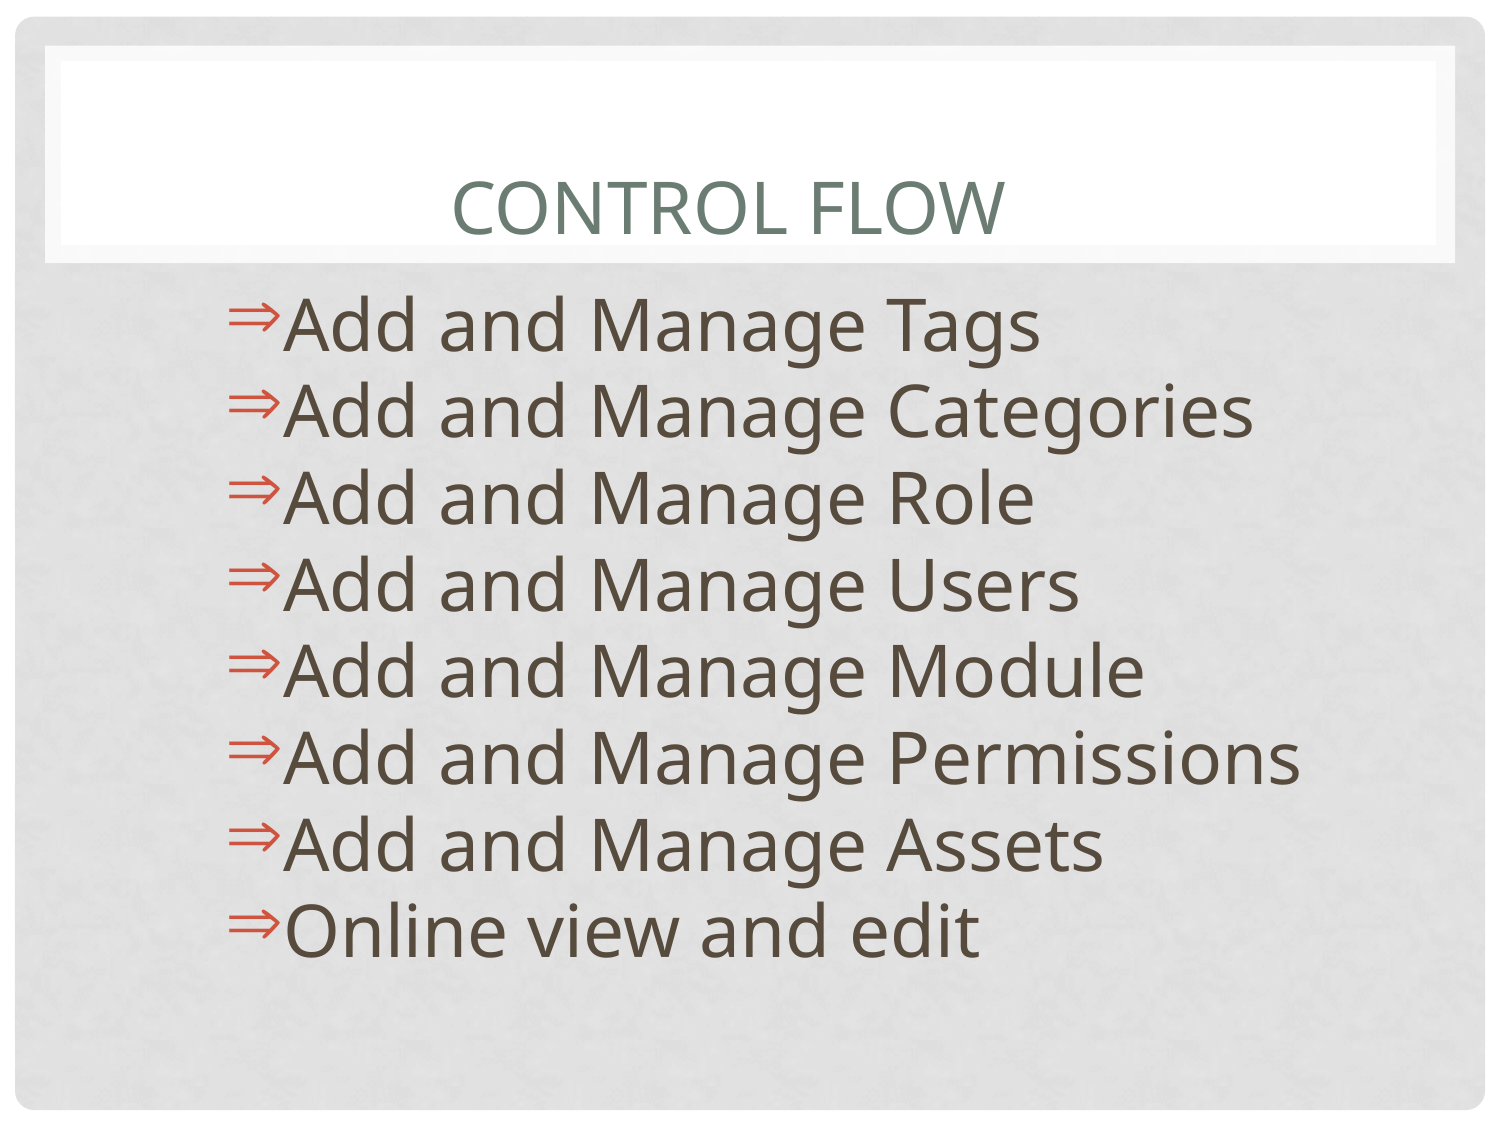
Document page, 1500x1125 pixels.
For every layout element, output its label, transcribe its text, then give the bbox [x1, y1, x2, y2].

list Add and Manage Tags Add and Manage Categories Add and Manage Role Add and Manage Users Add and Manage Module Add and Manage Permissions Add and Manage Assets Online view and edit [75, 287, 1426, 1005]
title Control flow [69, 66, 1426, 238]
